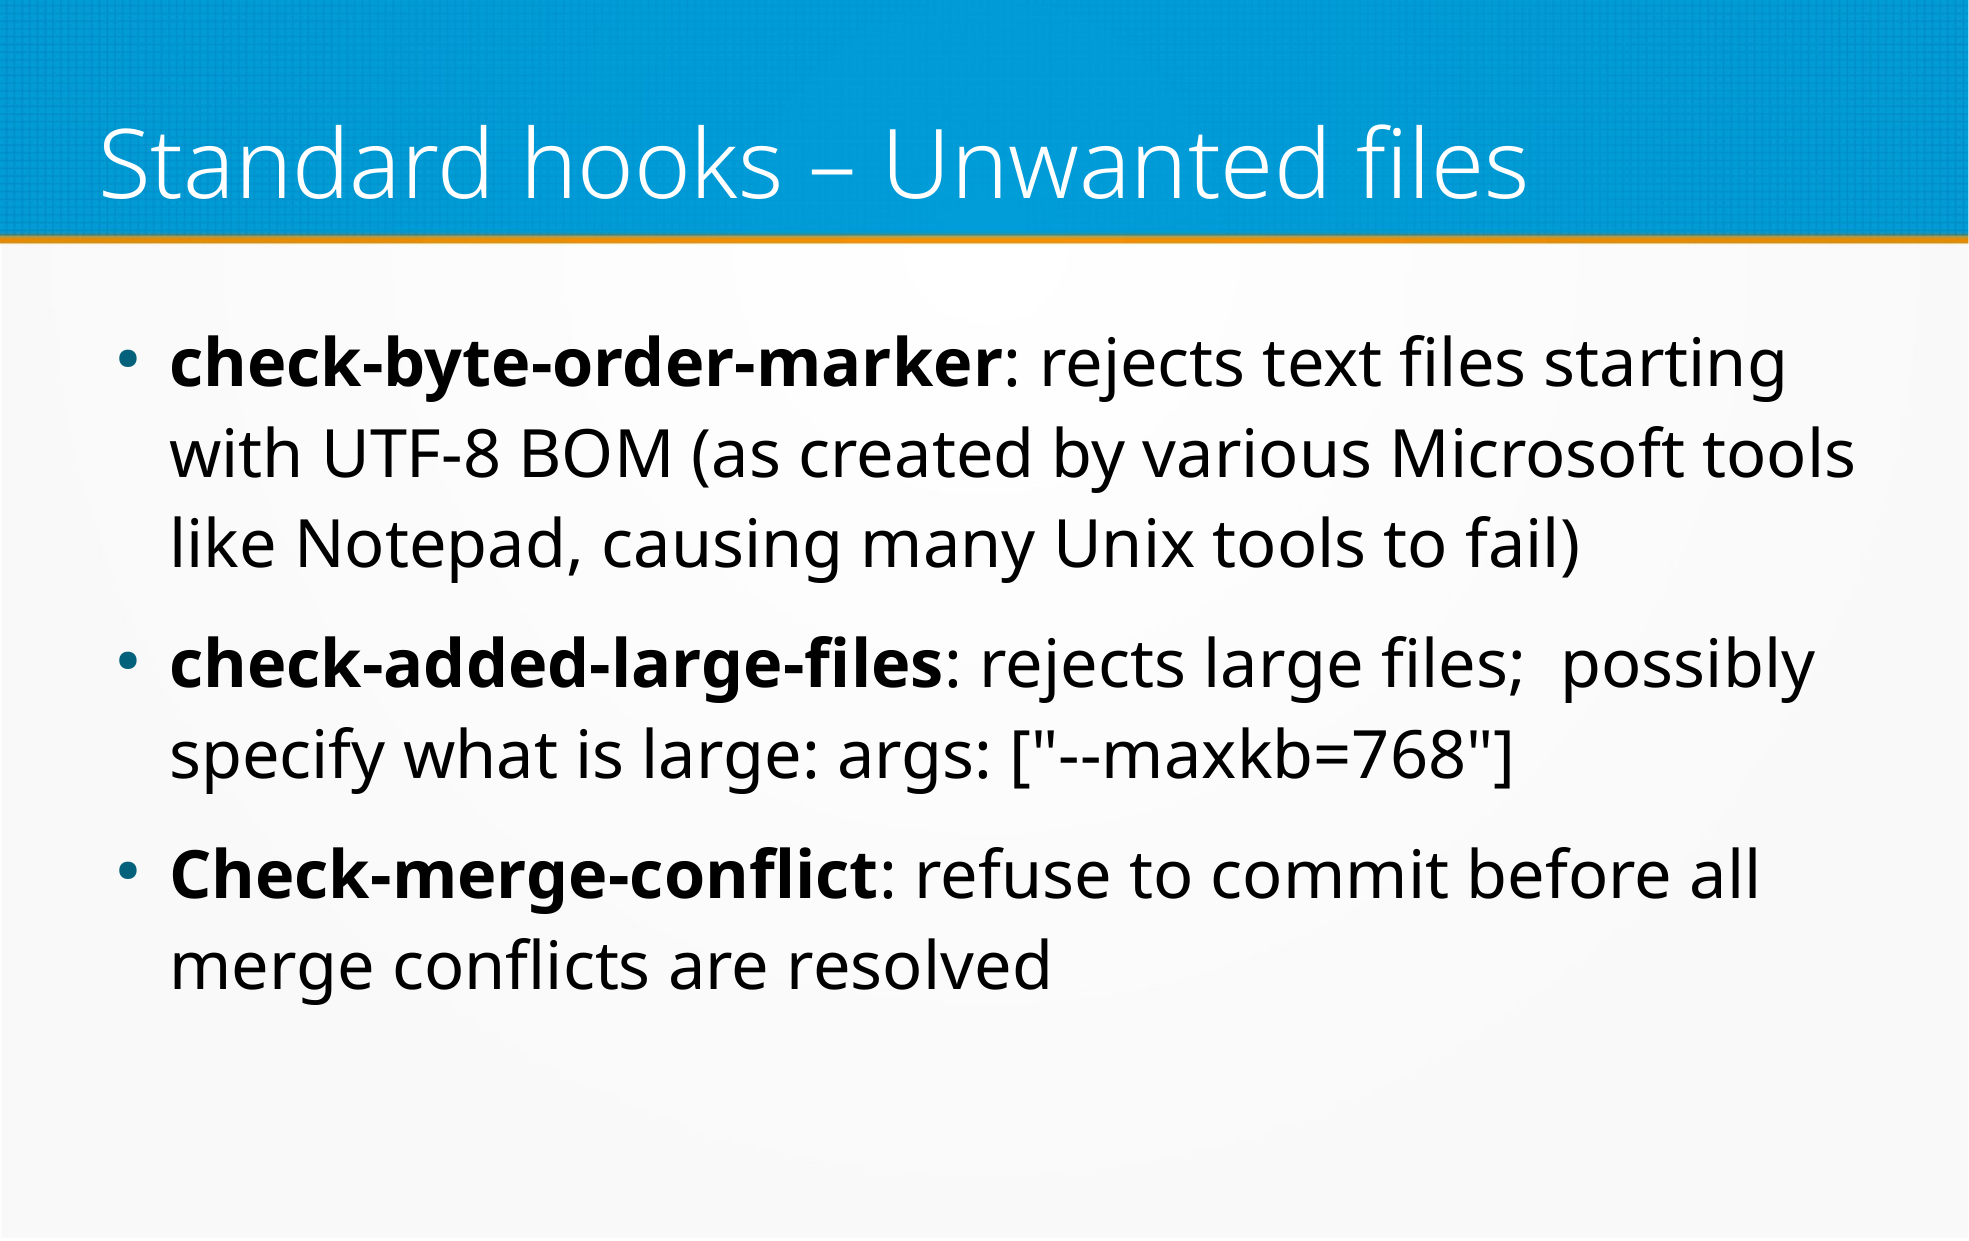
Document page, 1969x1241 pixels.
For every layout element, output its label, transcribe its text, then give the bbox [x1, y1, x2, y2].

picture [0, 233, 1969, 1241]
title Standard hooks – Unwanted files [98, 19, 1870, 227]
list check-byte-order-marker: rejects text files starting with UTF-8 BOM (as created by various Microsoft tools like Notepad, causing many Unix tools to fail) check-added-large-files: rejects large files; possibly specify what is large: args: ["--maxkb=768"] Check-merge-conflict: refuse to commit before all merge conflicts are resolved [98, 315, 1861, 1081]
